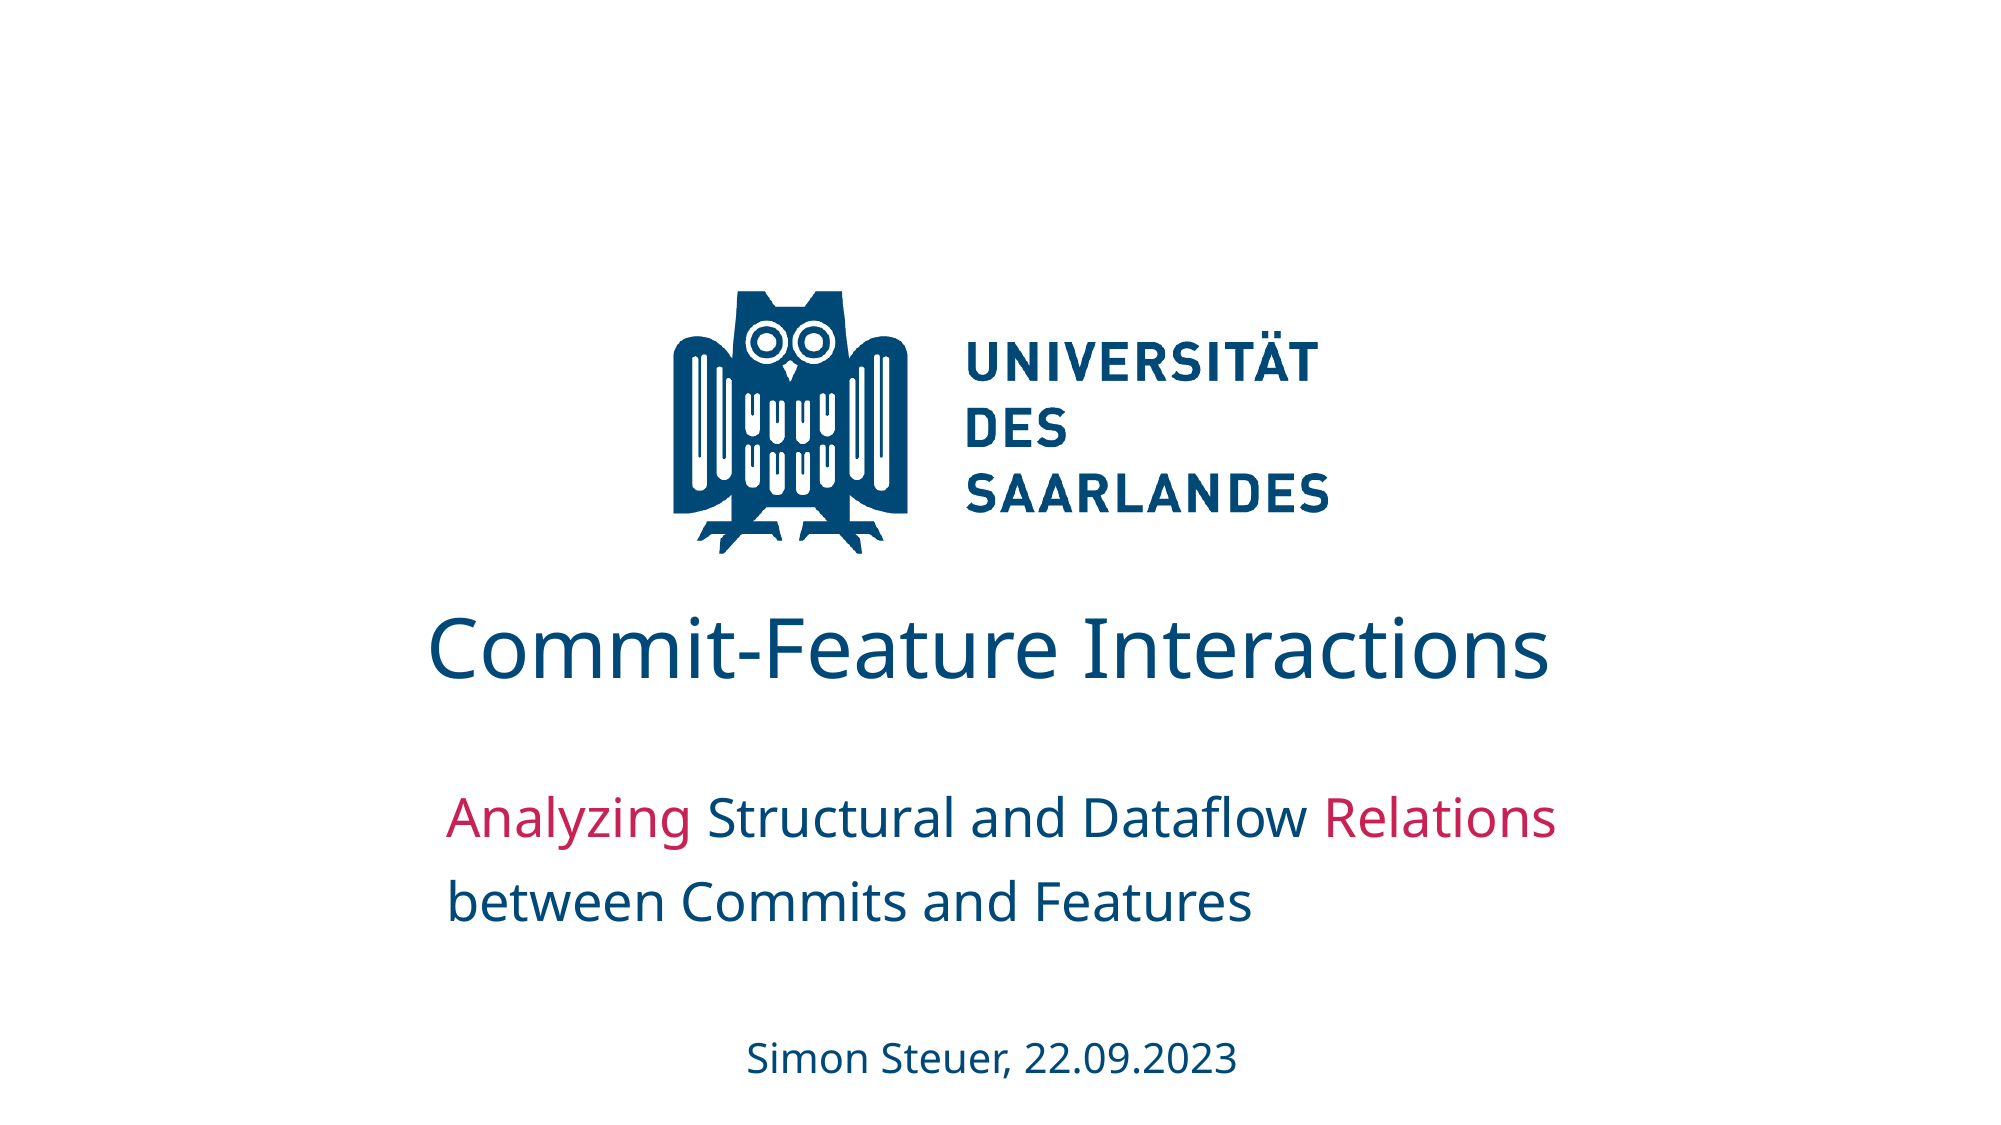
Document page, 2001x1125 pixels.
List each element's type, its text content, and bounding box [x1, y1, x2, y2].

text_box Analyzing Structural and Dataflow Relations between Commits and Features Simon Steuer, 22.09.2023 [431, 756, 1678, 1125]
title Commit-Feature Interactions [411, 588, 1648, 757]
picture [673, 291, 1328, 554]
